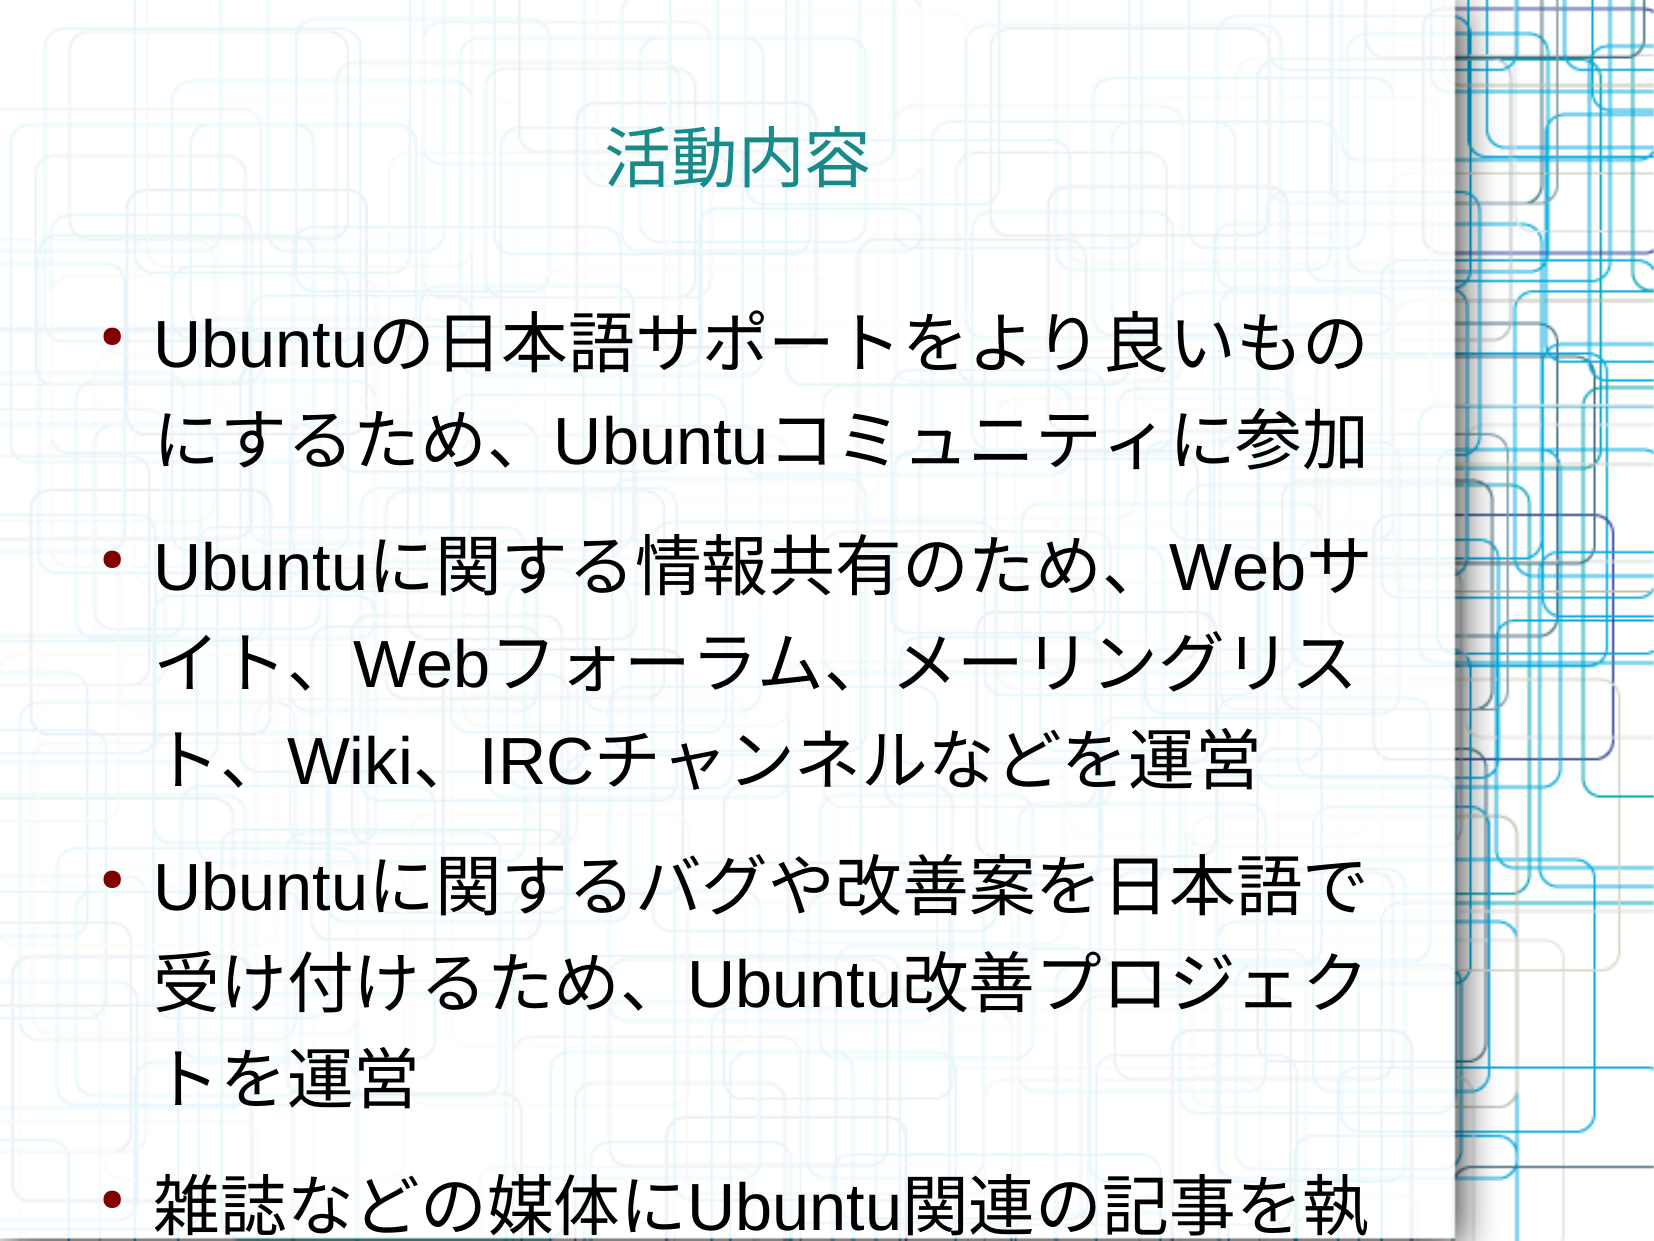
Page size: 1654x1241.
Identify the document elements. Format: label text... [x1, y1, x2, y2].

picture [0, 0, 1654, 1241]
title 活動内容 [59, 49, 1418, 257]
list Ubuntuの日本語サポートをより良いものにするため、Ubuntuコミュニティに参加 Ubuntuに関する情報共有のため、Webサイト、Webフォーラム、メーリングリスト、Wiki、IRCチャンネルなどを運営 Ubuntuに関するバグや改善案を日本語で受け付けるため、Ubuntu改善プロジェクトを運営 雑誌などの媒体にUbuntu関連の記事を執筆 [82, 290, 1418, 1097]
